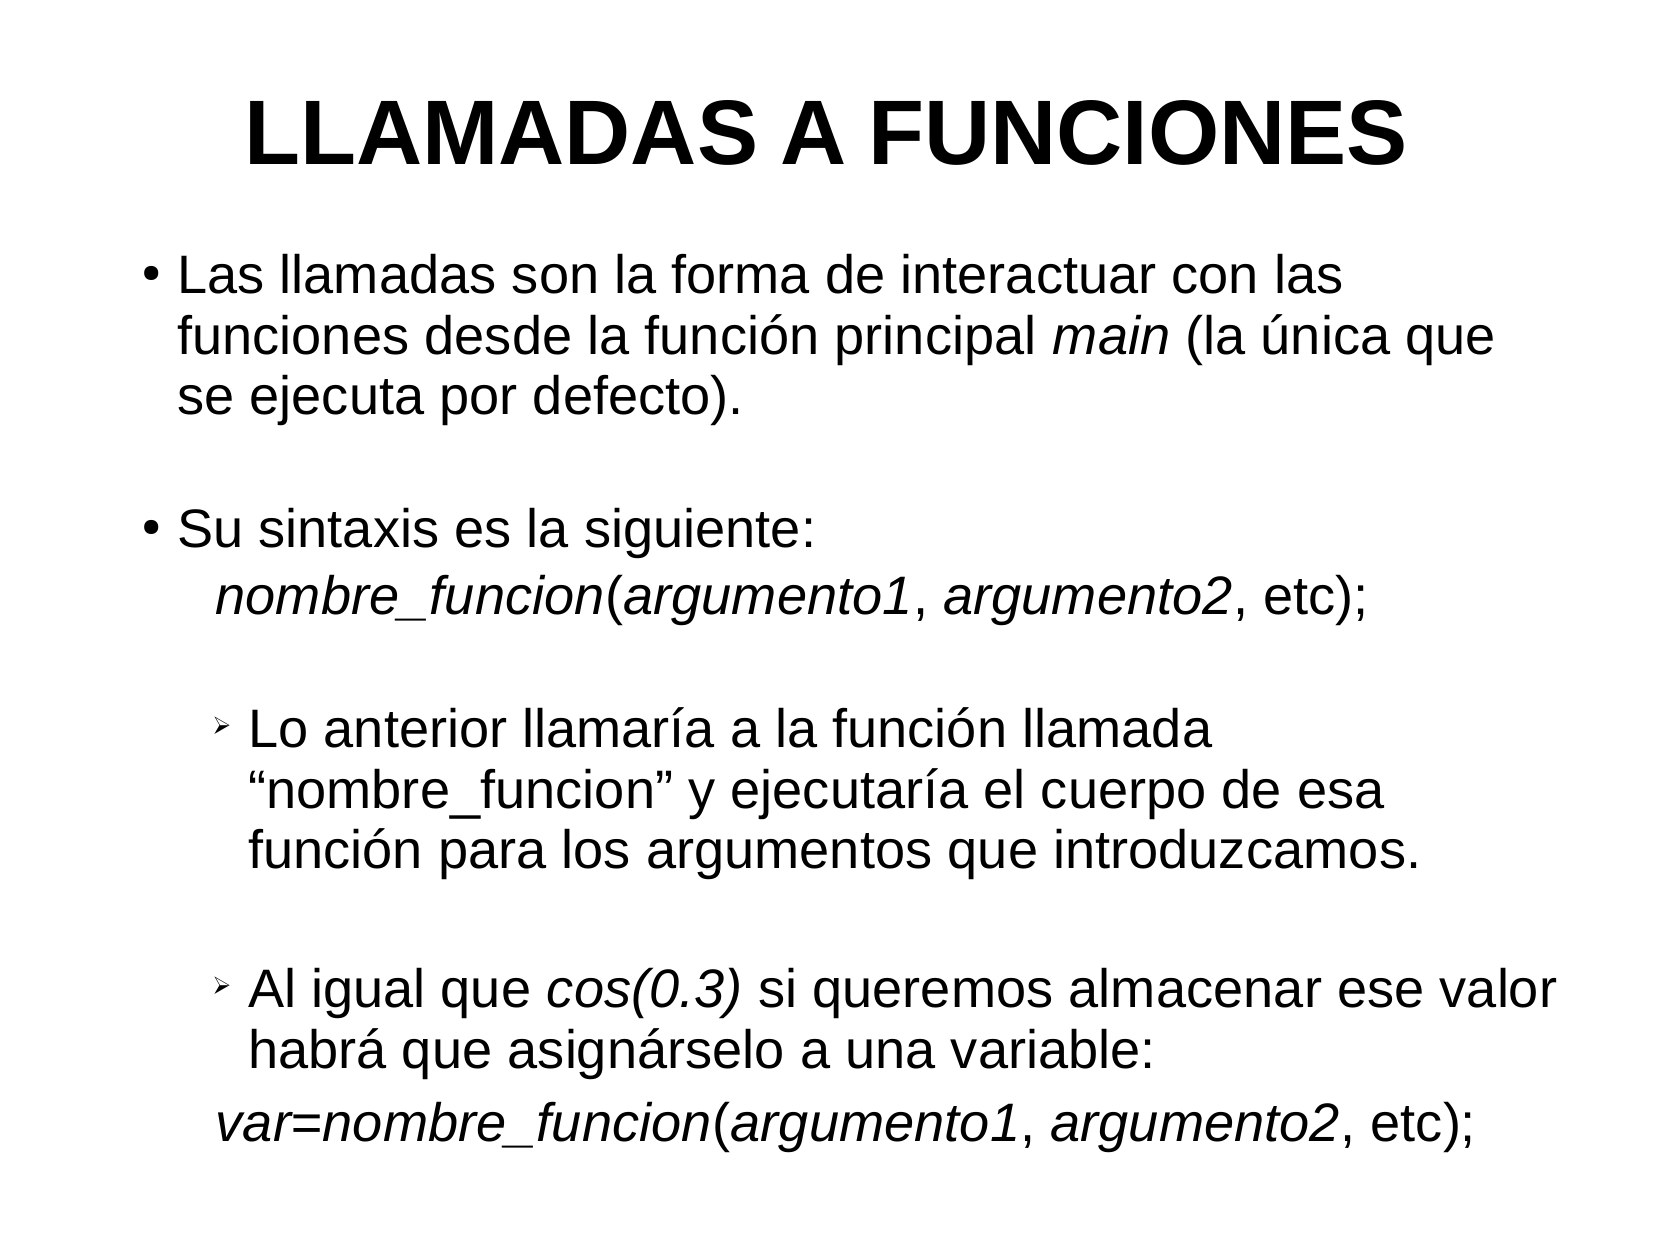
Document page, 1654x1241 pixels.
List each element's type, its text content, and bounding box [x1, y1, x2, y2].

title LLAMADAS A FUNCIONES [82, 29, 1571, 237]
text_box Las llamadas son la forma de interactuar con las funciones desde la función principal main (la única que se ejecuta por defecto). Su sintaxis es la siguiente: nombre_funcion(argumento1, argumento2, etc); Lo anterior llamaría a la función llamada “nombre_funcion” y ejecutaría el cuerpo de esa función para los argumentos que introduzcamos. Al igual que cos(0.3) si queremos almacenar ese valor habrá que asignárselo a una variable: var=nombre_funcion(argumento1, argumento2, etc); [141, 244, 1560, 1156]
